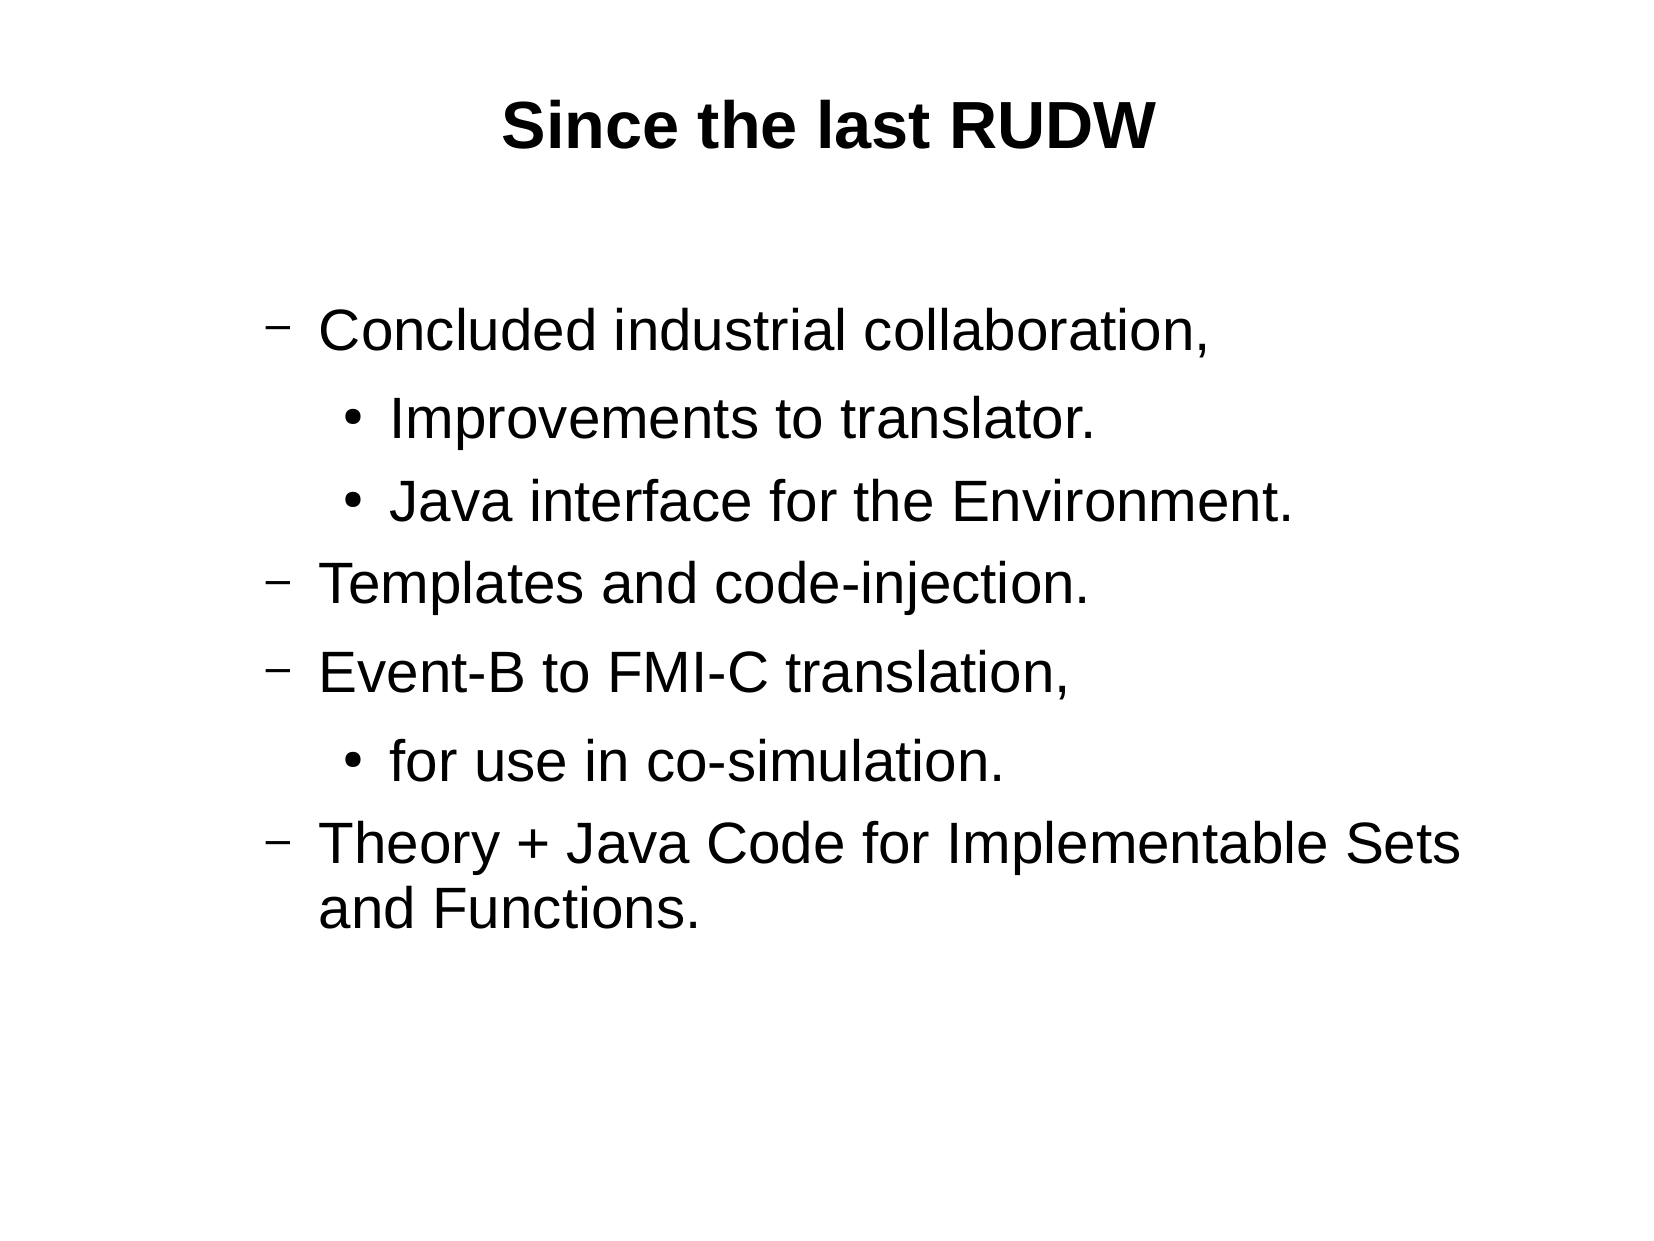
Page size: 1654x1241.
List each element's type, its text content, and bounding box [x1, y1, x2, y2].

list Since the last RUDW Concluded industrial collaboration, Improvements to translator. Java interface for the Environment. Templates and code-injection. Event-B to FMI-C translation, for use in co-simulation. Theory + Java Code for Implementable Sets and Functions. [177, 88, 1483, 1193]
